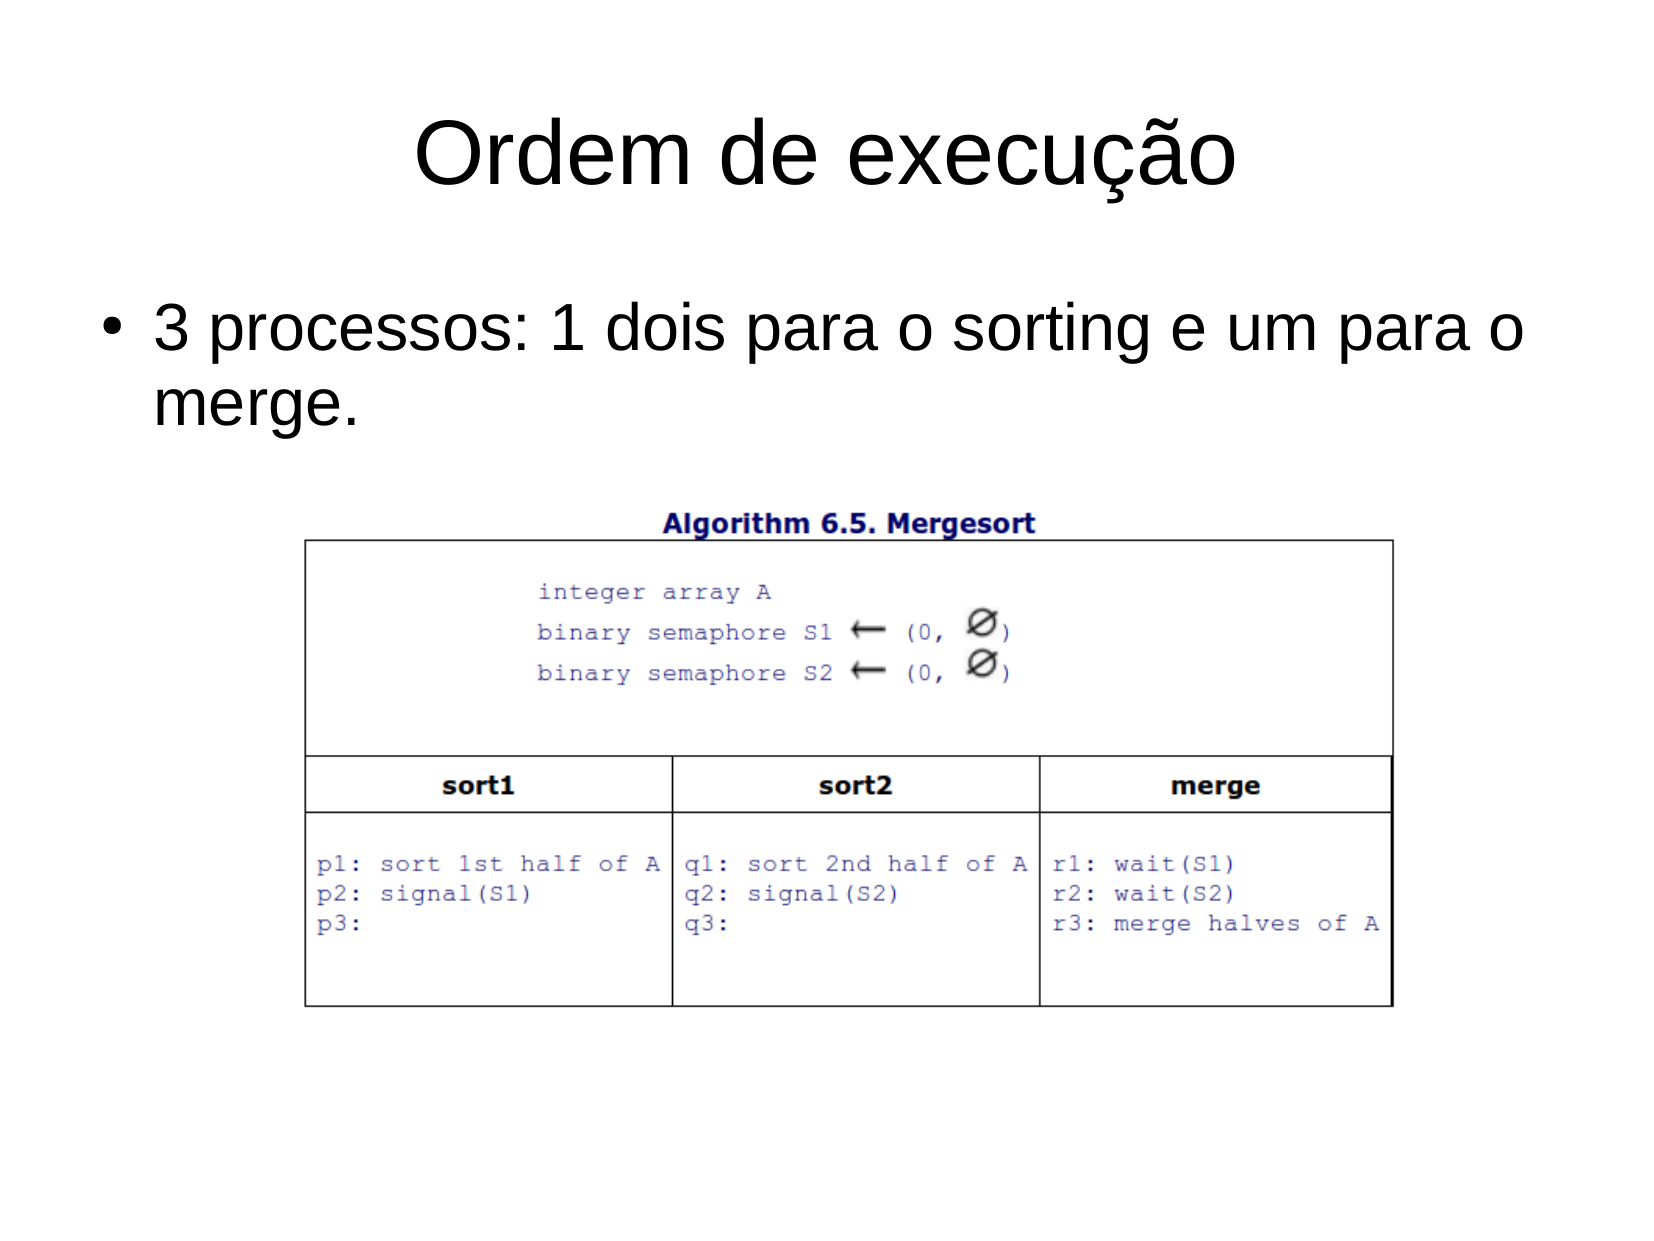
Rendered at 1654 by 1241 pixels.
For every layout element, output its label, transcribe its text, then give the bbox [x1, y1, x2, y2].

picture [286, 496, 1416, 1027]
list 3 processos: 1 dois para o sorting e um para o merge. [82, 290, 1538, 1010]
title Ordem de execução [82, 49, 1571, 257]
